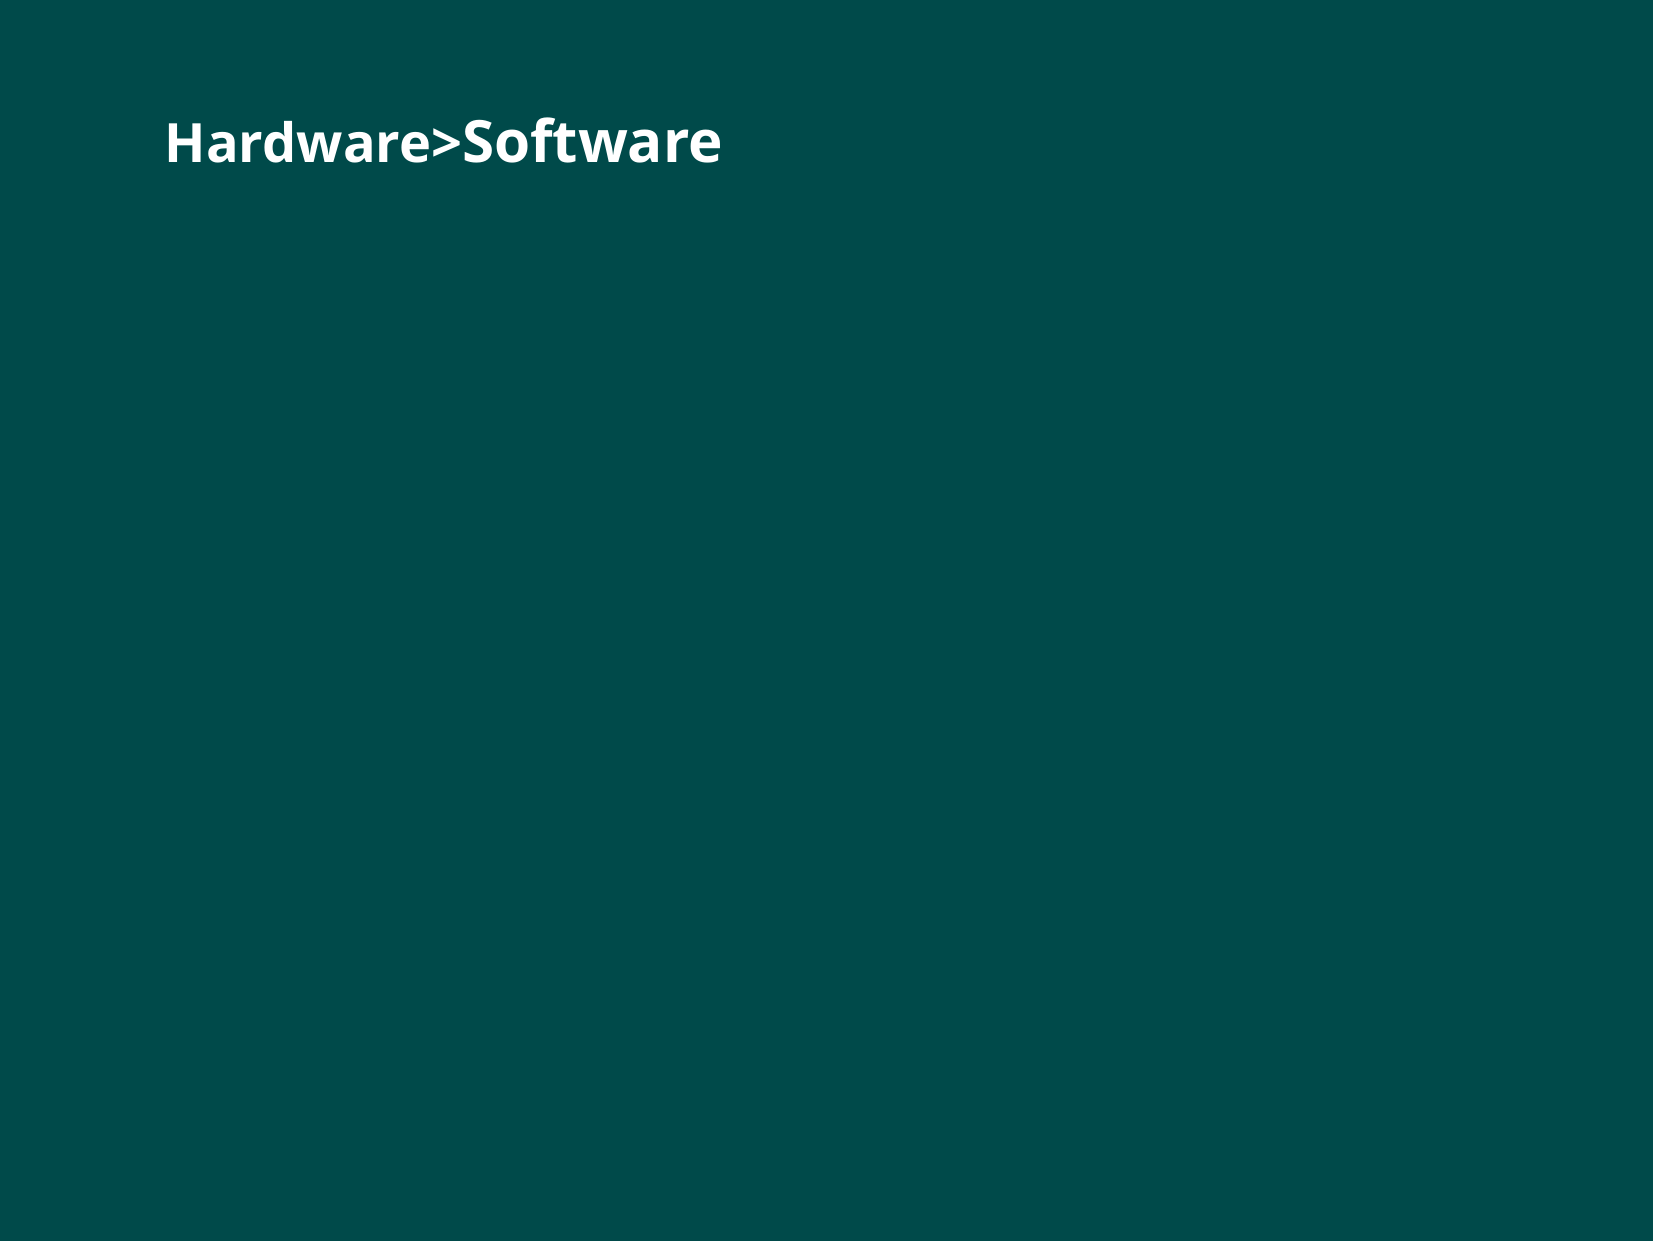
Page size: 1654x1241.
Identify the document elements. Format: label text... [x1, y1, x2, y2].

text_box Hardware>Software [150, 93, 717, 174]
